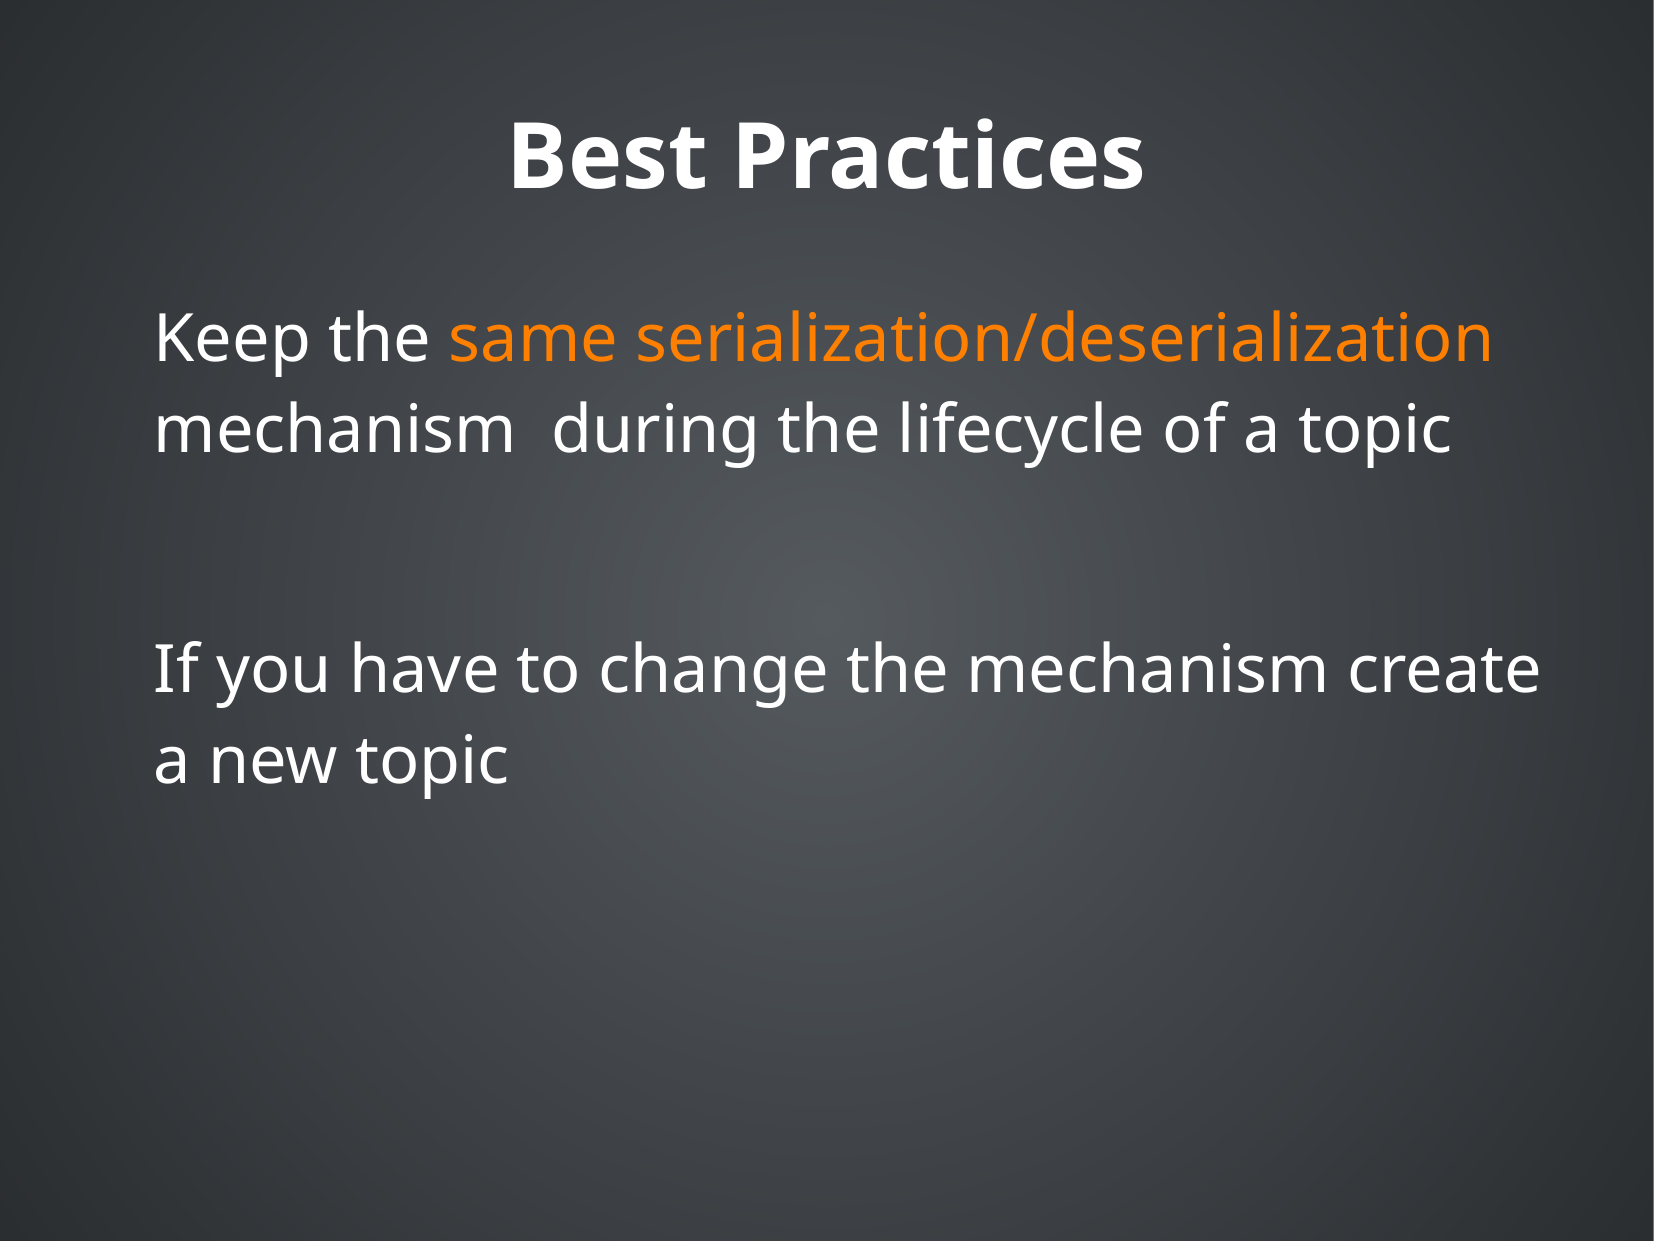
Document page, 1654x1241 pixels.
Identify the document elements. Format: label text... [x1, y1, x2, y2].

picture [0, 0, 1654, 1241]
title Best Practices [82, 49, 1571, 257]
list Keep the same serialization/deserialization mechanism during the lifecycle of a topic If you have to change the mechanism create a new topic [82, 290, 1571, 1109]
